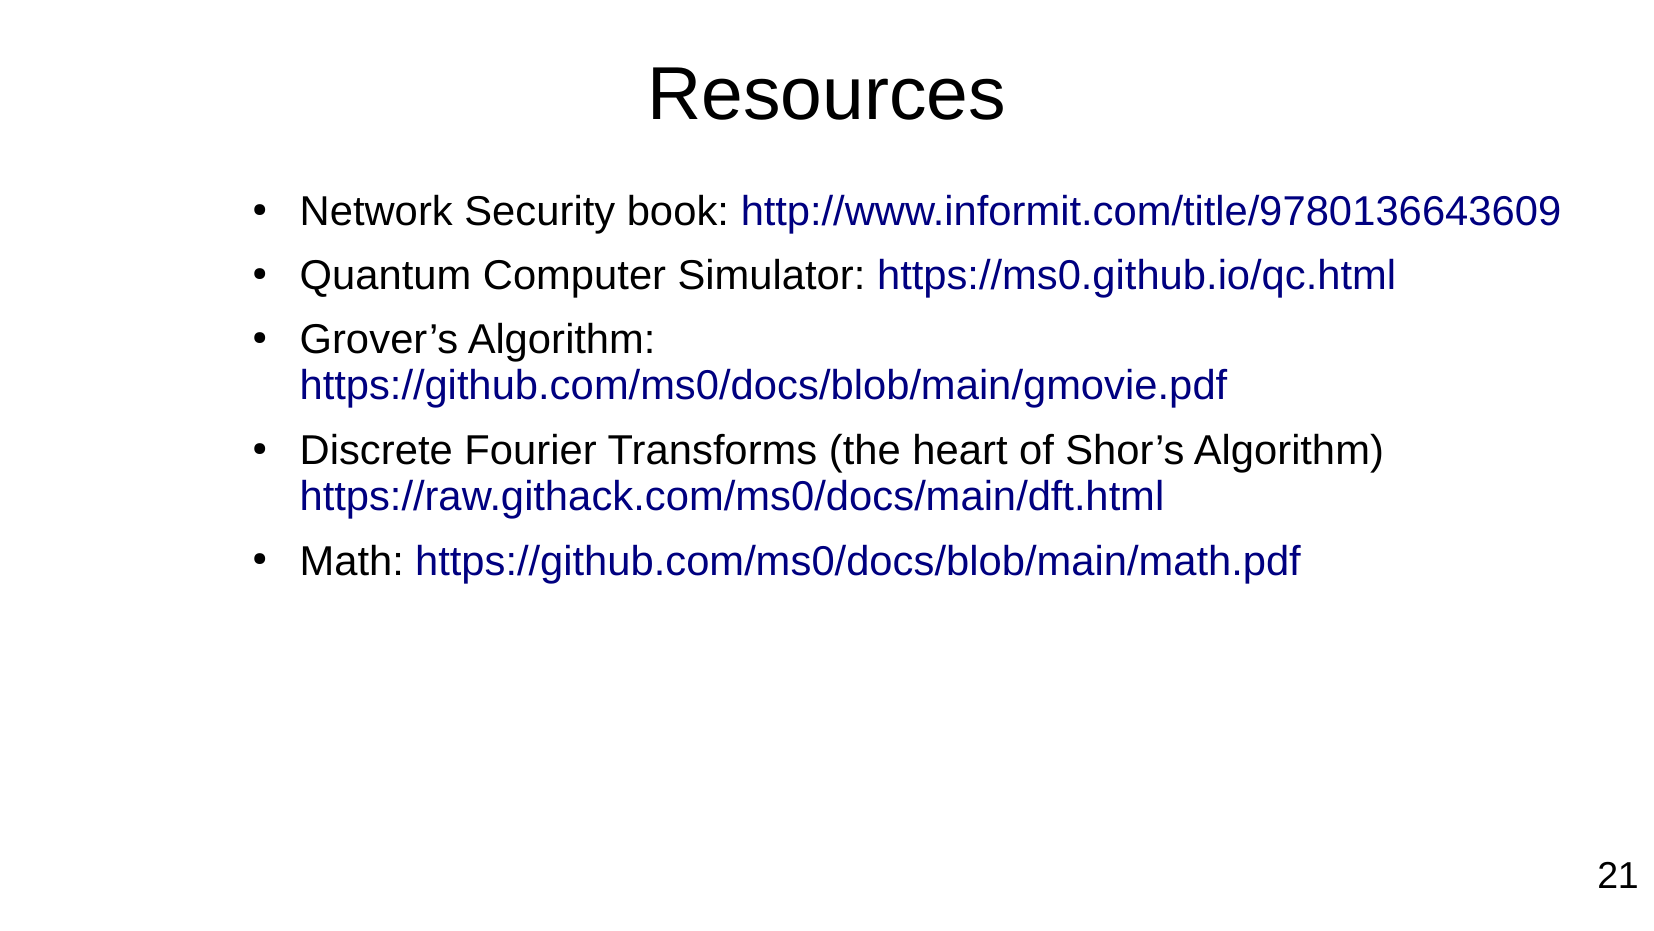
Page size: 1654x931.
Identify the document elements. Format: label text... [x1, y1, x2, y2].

list Network Security book: http://www.informit.com/title/9780136643609 Quantum Computer Simulator: https://ms0.github.io/qc.html Grover’s Algorithm: https://github.com/ms0/docs/blob/main/gmovie.pdf Discrete Fourier Transforms (the heart of Shor’s Algorithm) https://raw.githack.com/ms0/docs/main/dft.html Math: https://github.com/ms0/docs/blob/main/math.pdf [86, 187, 1575, 826]
title Resources [82, 37, 1571, 151]
